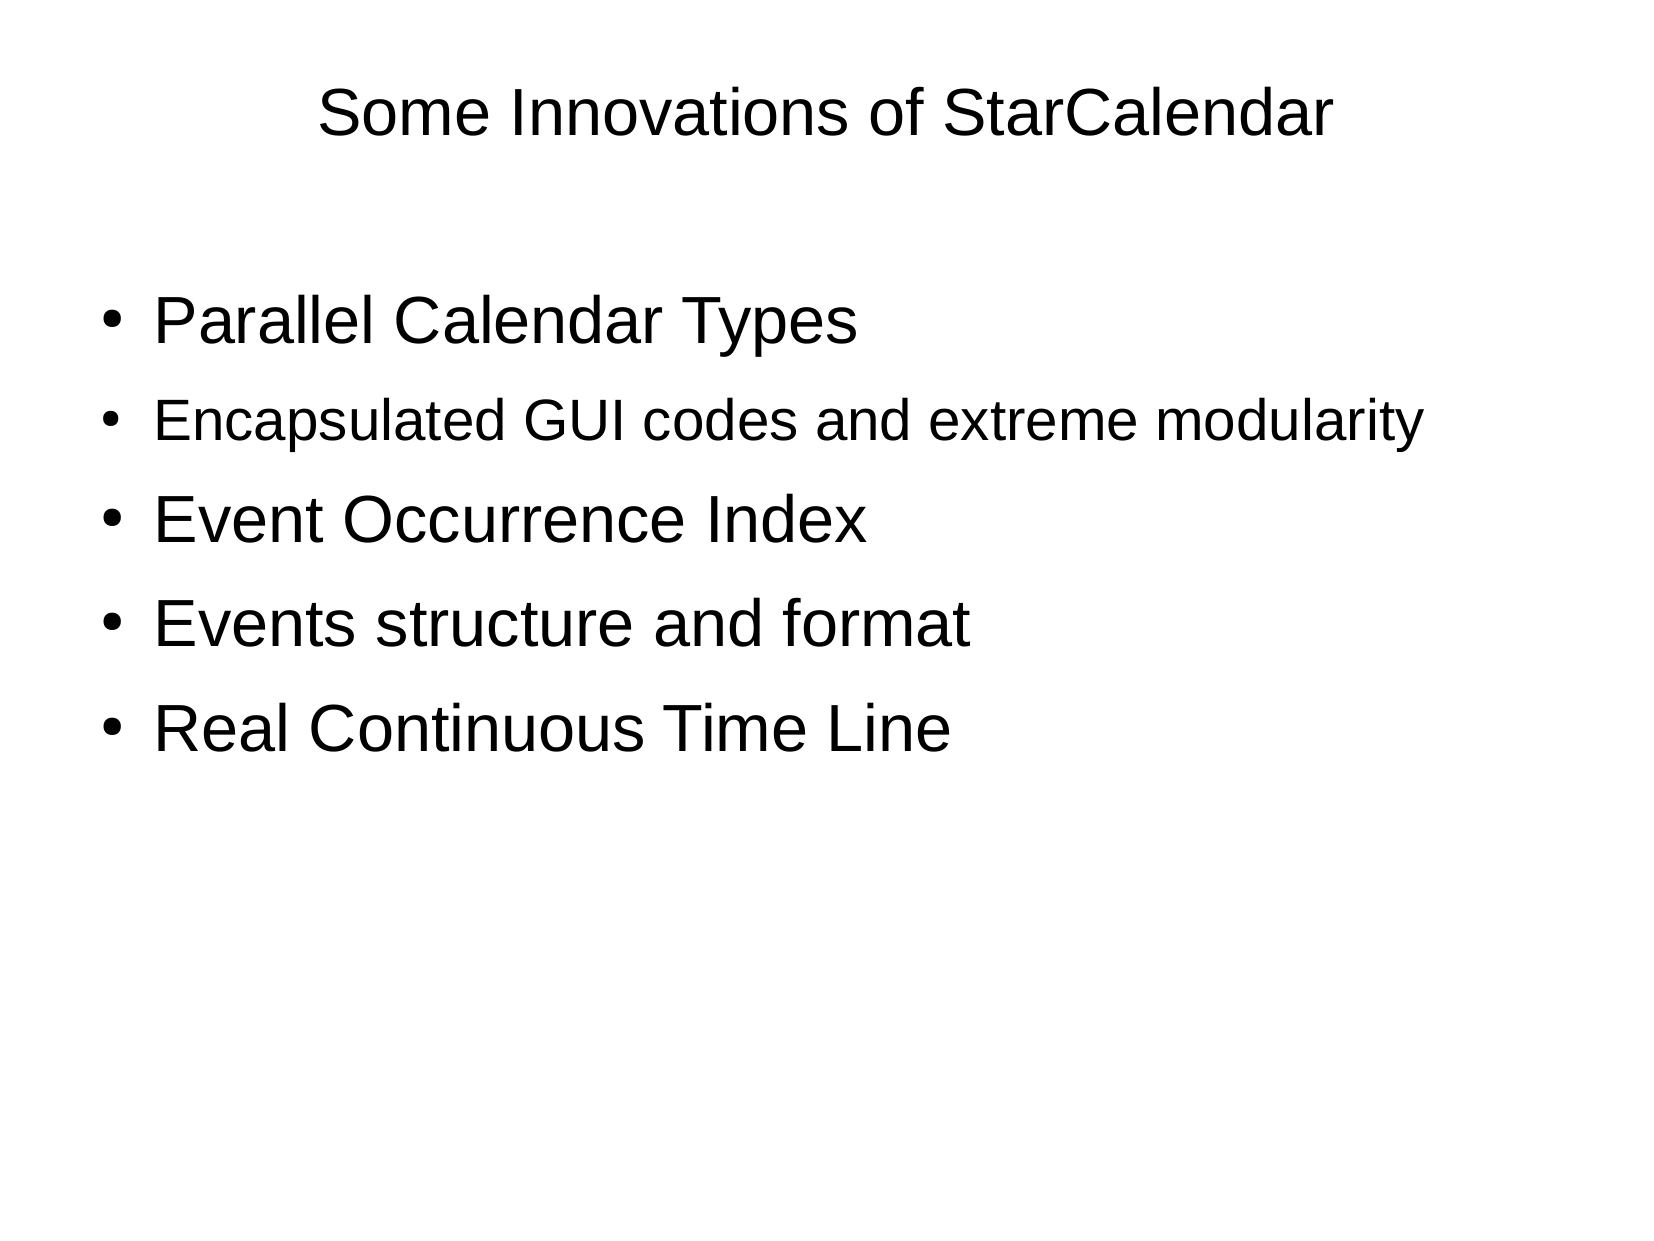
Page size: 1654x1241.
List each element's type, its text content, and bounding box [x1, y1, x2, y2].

list Some Innovations of StarCalendar Parallel Calendar Types Encapsulated GUI codes and extreme modularity Event Occurrence Index Events structure and format Real Continuous Time Line [82, 75, 1571, 1171]
